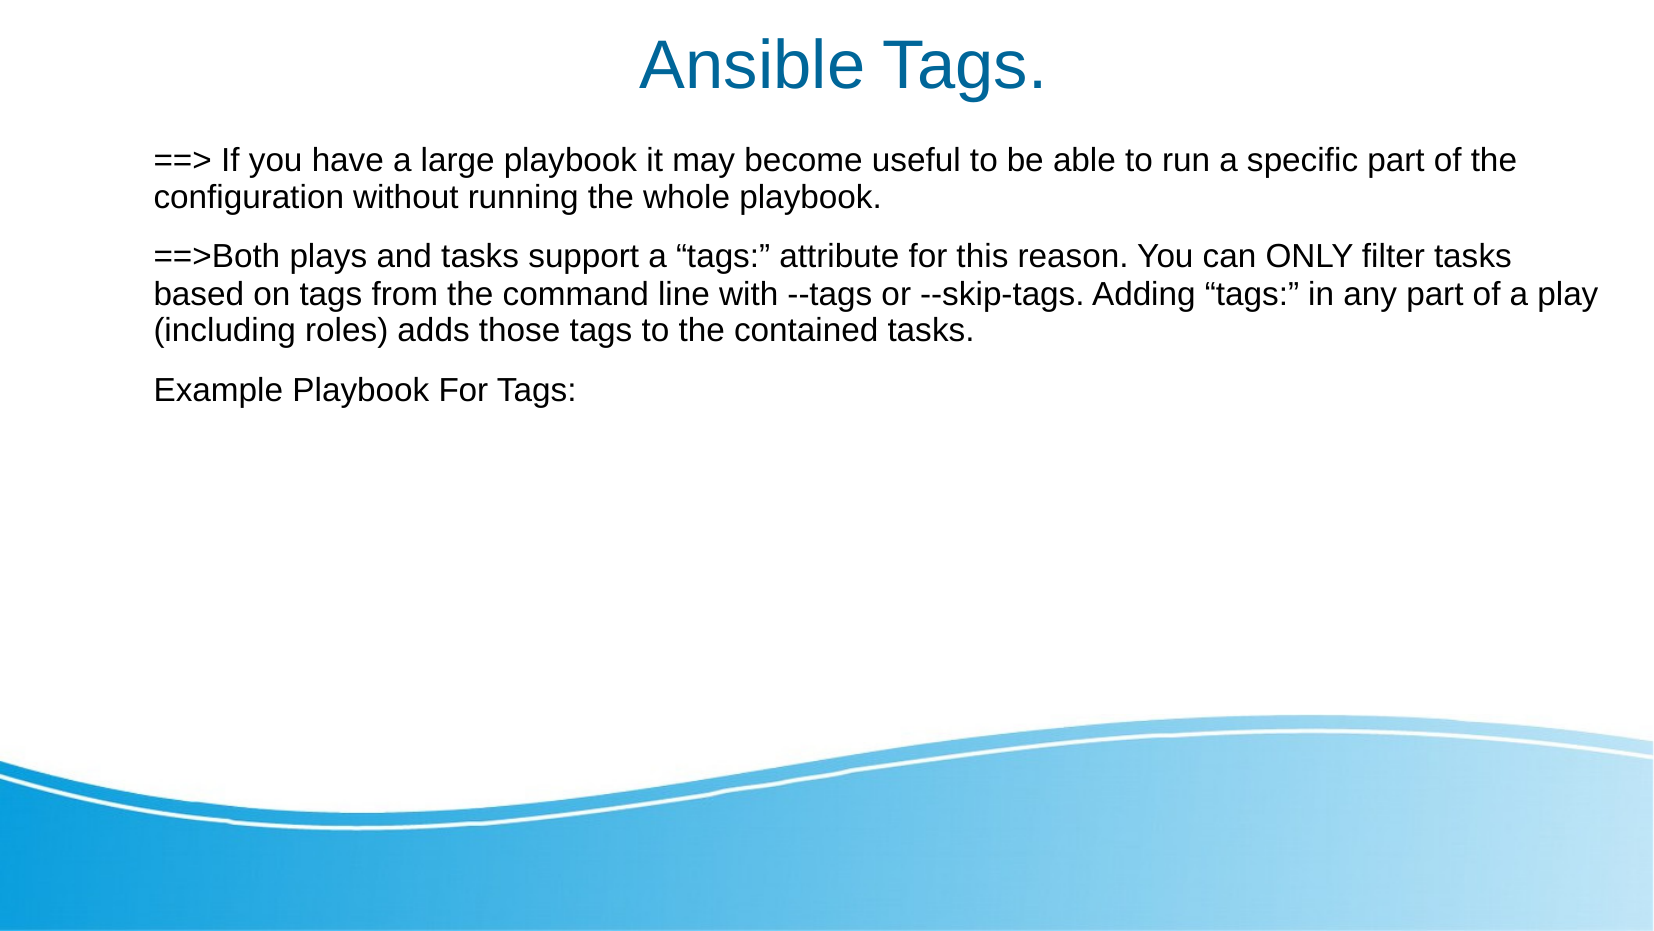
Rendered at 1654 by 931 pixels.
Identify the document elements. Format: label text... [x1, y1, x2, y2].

list ==> If you have a large playbook it may become useful to be able to run a specific part of the configuration without running the whole playbook. ==>Both plays and tasks support a “tags:” attribute for this reason. You can ONLY filter tasks based on tags from the command line with --tags or --skip-tags. Adding “tags:” in any part of a play (including roles) adds those tags to the contained tasks. Example Playbook For Tags: [82, 141, 1607, 686]
title Ansible Tags. [99, 0, 1588, 129]
picture [0, 714, 1654, 931]
